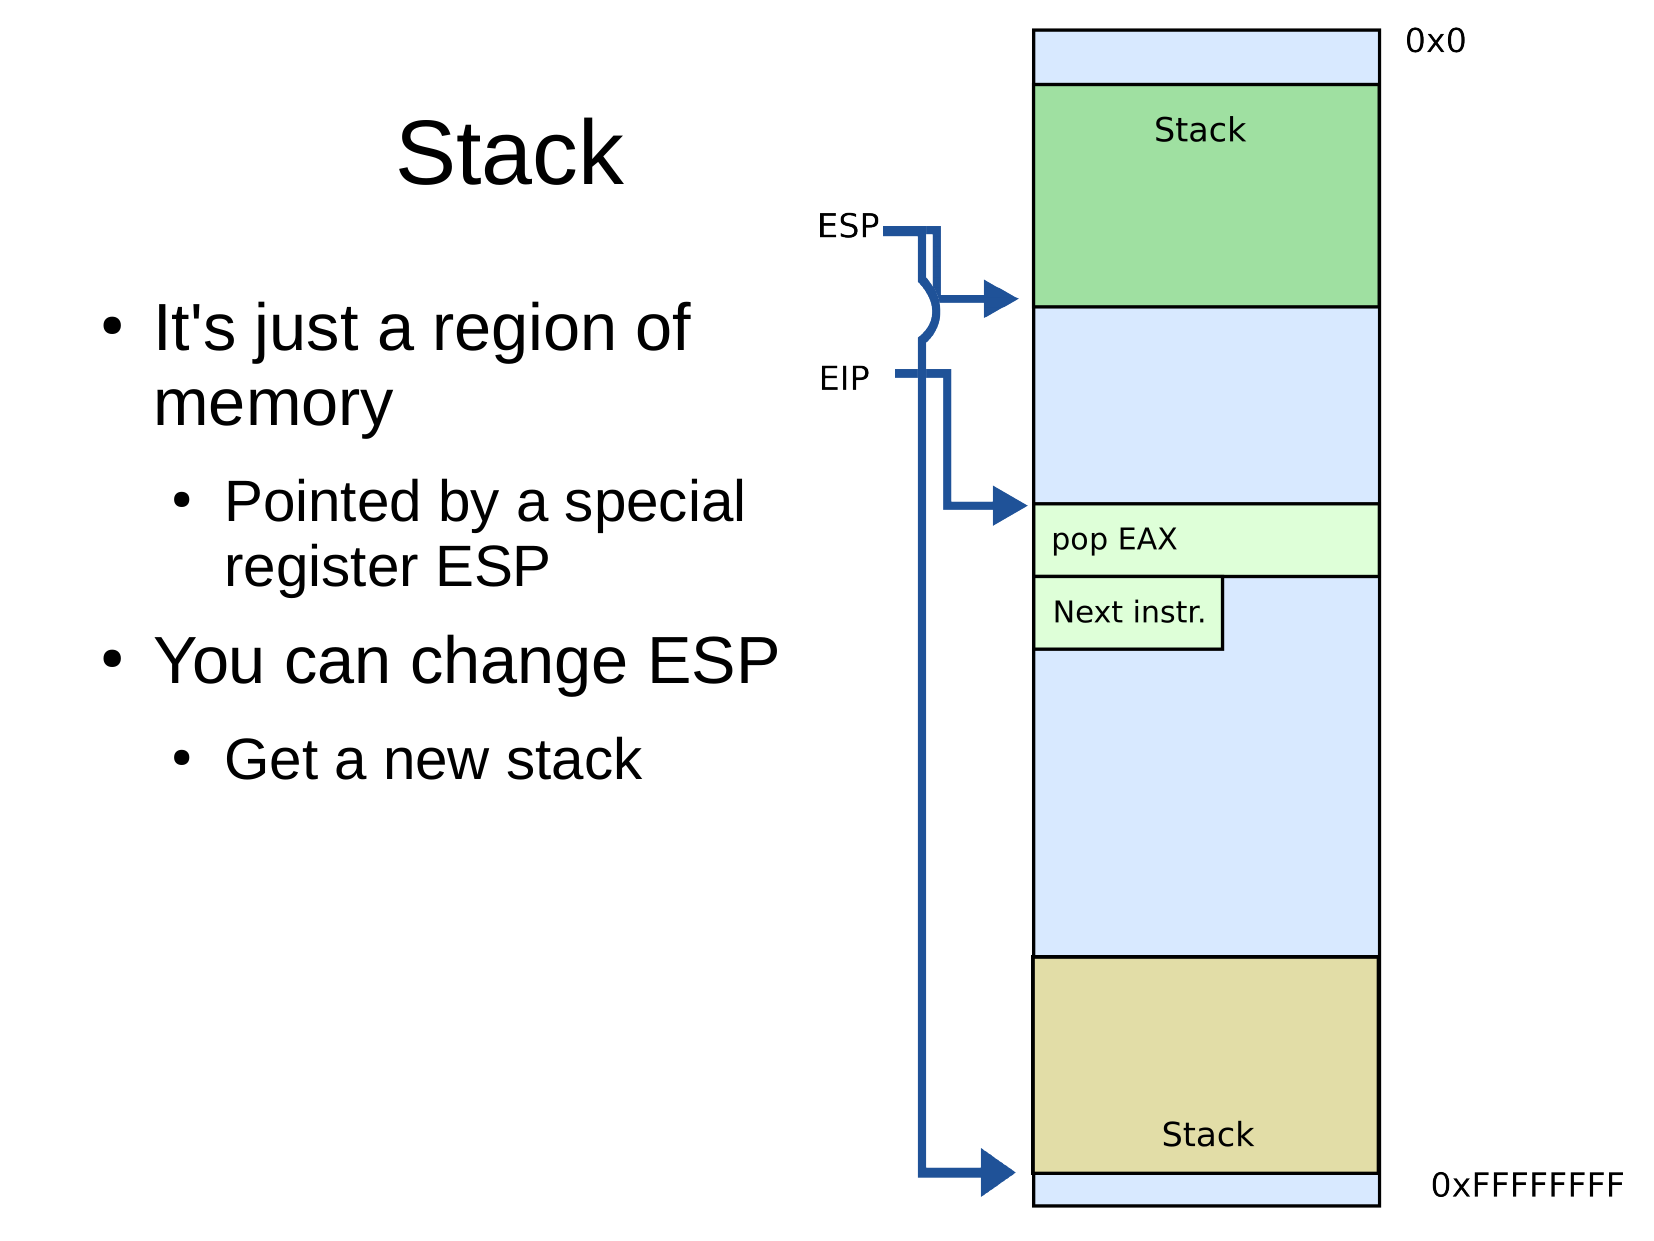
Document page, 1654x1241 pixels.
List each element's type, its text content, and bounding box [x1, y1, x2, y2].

list It's just a region of memory Pointed by a special register ESP You can change ESP Get a new stack [82, 290, 883, 1010]
title Stack [82, 49, 938, 257]
picture [820, 18, 1623, 1218]
